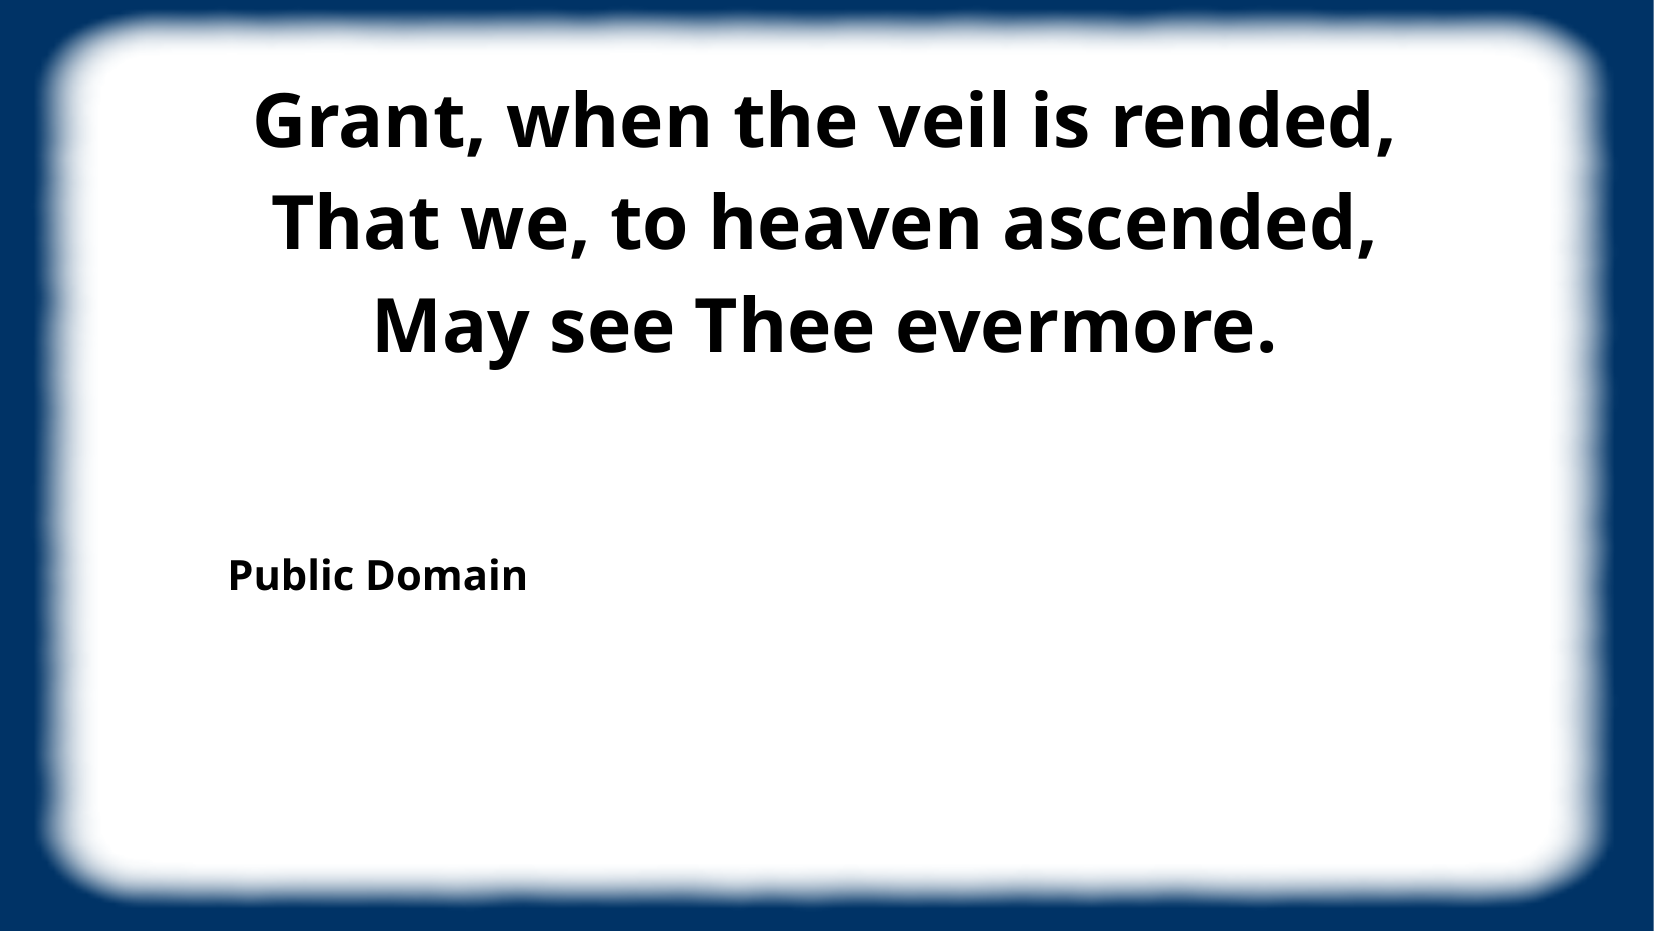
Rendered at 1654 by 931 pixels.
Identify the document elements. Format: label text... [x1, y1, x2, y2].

picture [0, 0, 1654, 931]
text_box Grant, when the veil is rended, That we, to heaven ascended, May see Thee evermore. Public Domain [105, 60, 1546, 597]
